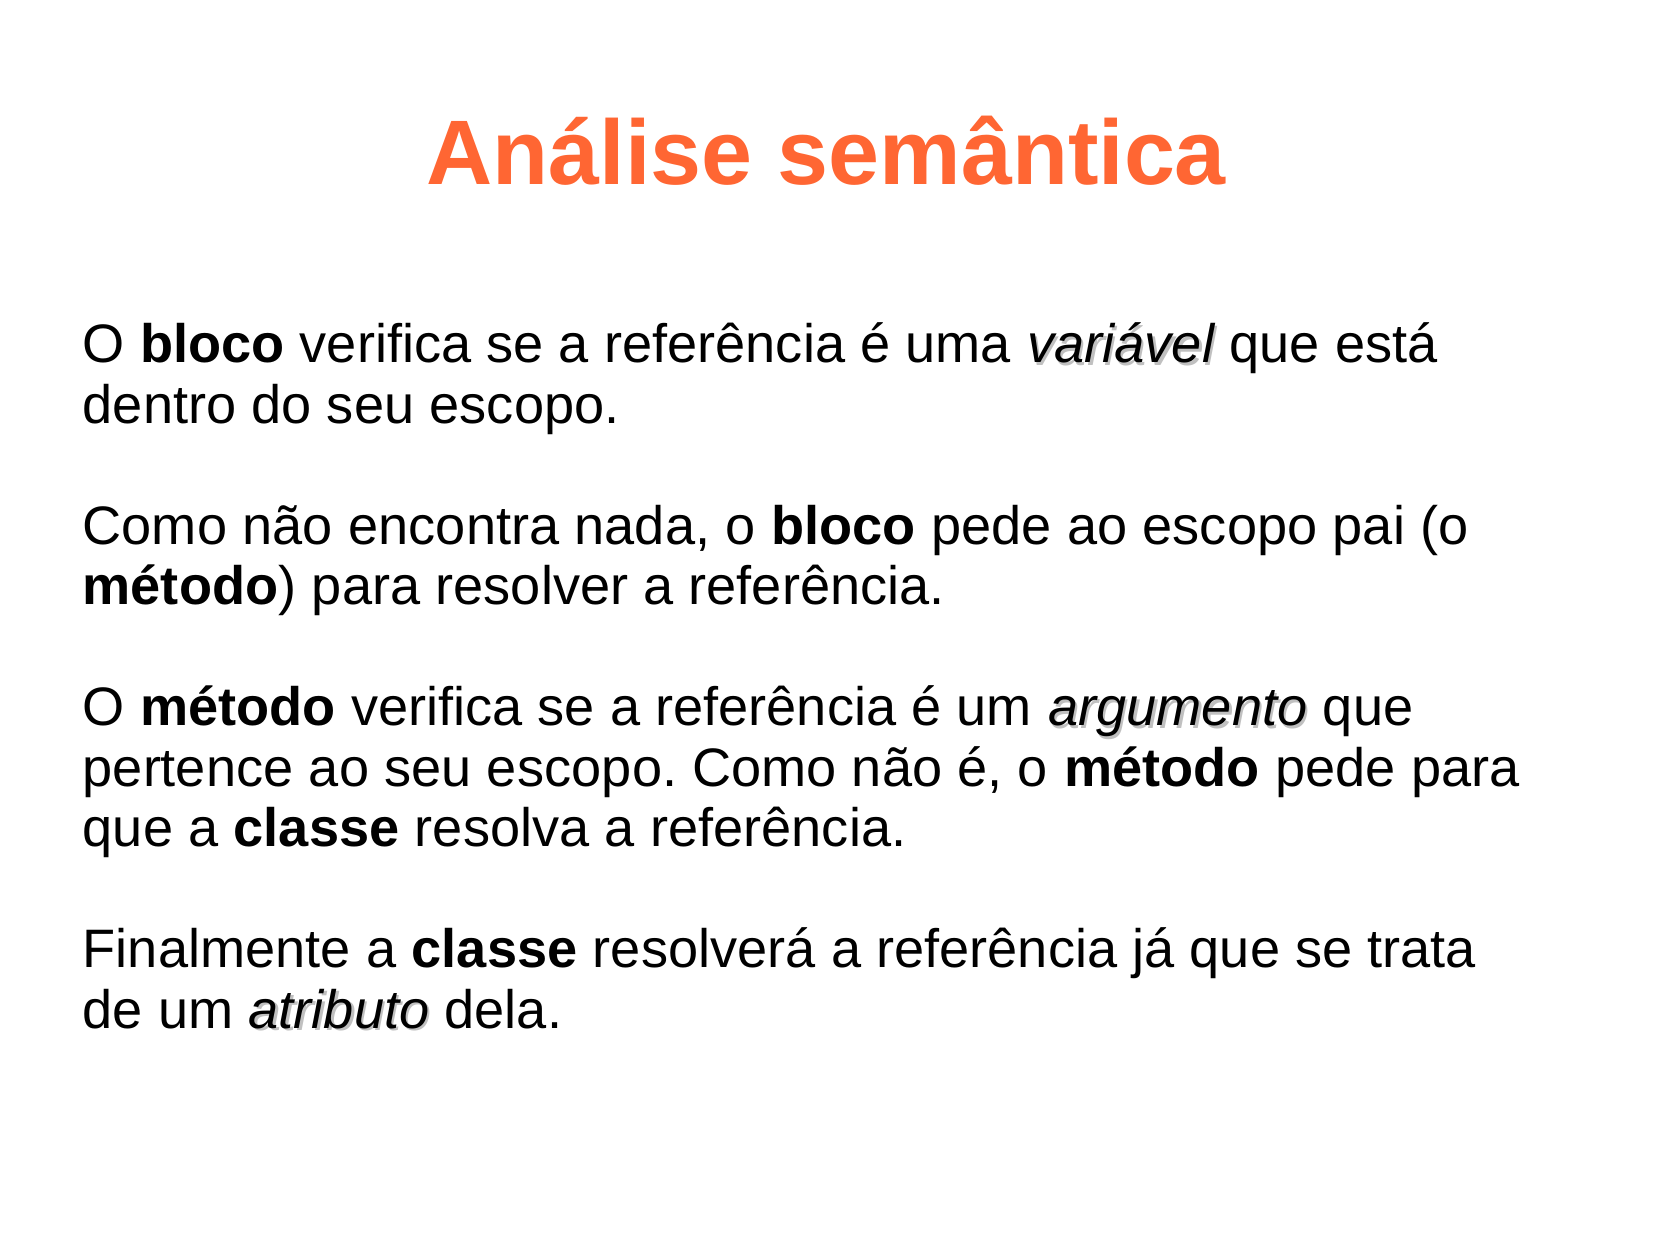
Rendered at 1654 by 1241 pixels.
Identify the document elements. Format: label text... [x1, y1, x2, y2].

title Análise semântica [82, 49, 1571, 257]
subtitle O bloco verifica se a referência é uma variável que está dentro do seu escopo. Como não encontra nada, o bloco pede ao escopo pai (o método) para resolver a referência. O método verifica se a referência é um argumento que pertence ao seu escopo. Como não é, o método pede para que a classe resolva a referência. Finalmente a classe resolverá a referência já que se trata de um atributo dela. [82, 260, 1538, 1036]
